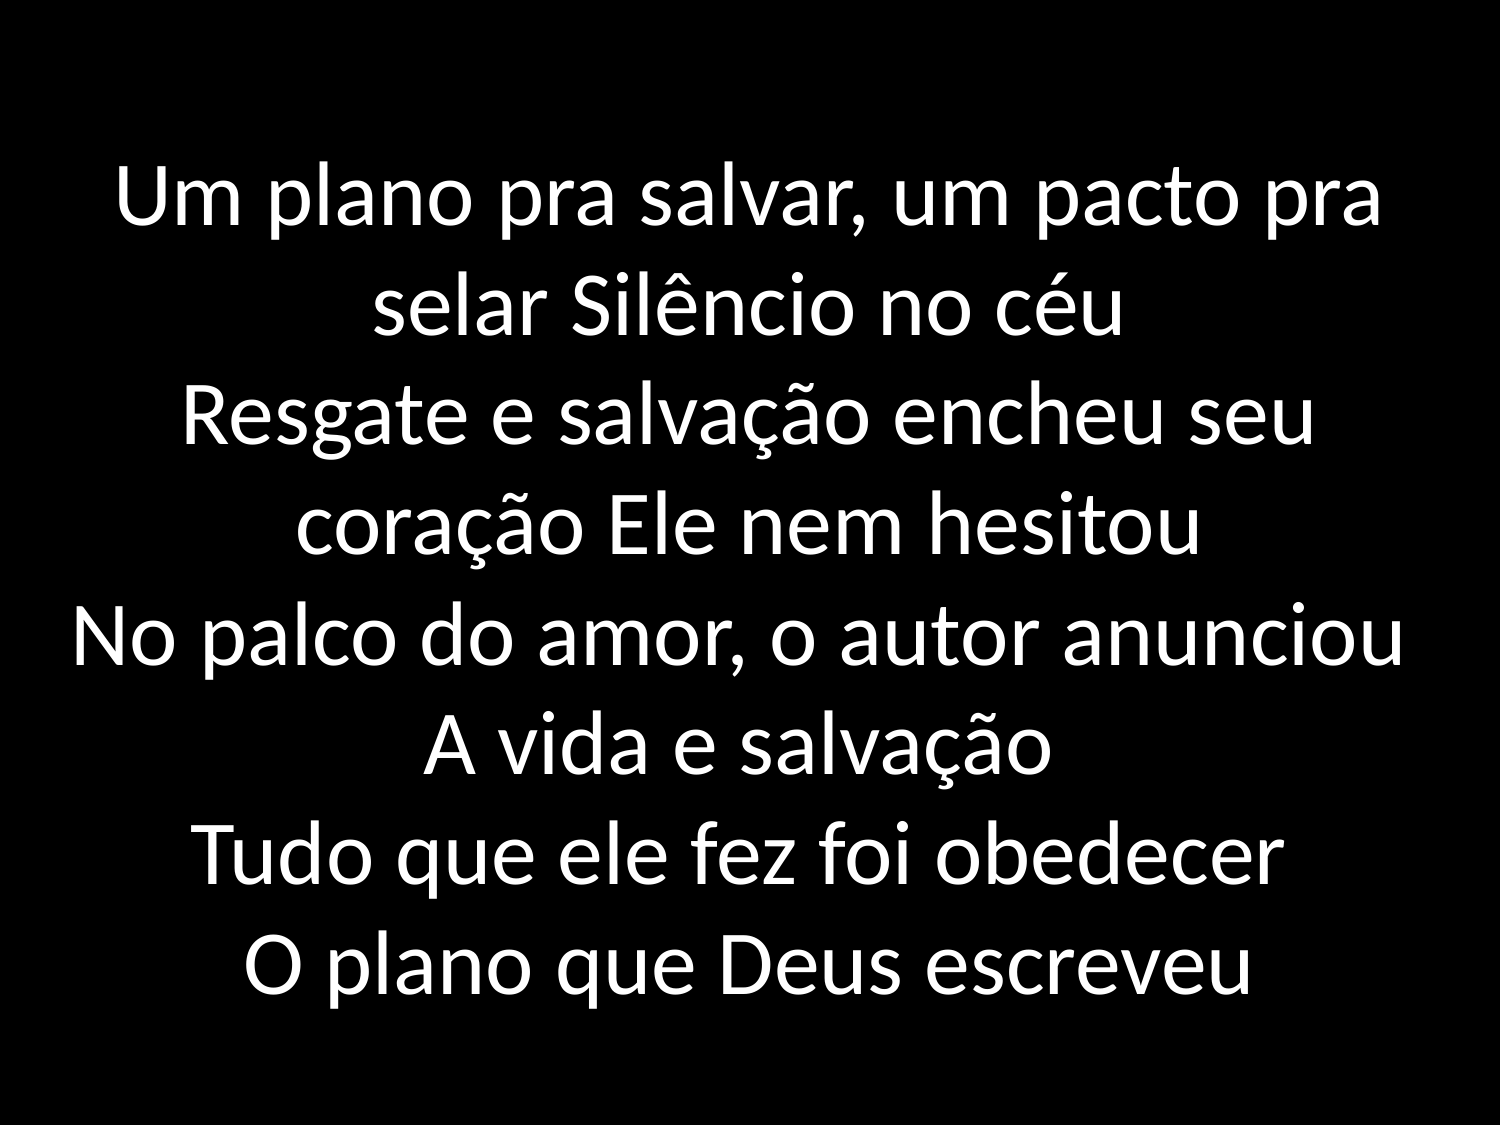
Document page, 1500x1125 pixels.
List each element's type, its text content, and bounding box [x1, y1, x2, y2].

title Um plano pra salvar, um pacto pra selar Silêncio no céu Resgate e salvação encheu seu coração Ele nem hesitou No palco do amor, o autor anunciou A vida e salvação Tudo que ele fez foi obedecer O plano que Deus escreveu [23, 45, 1477, 1102]
